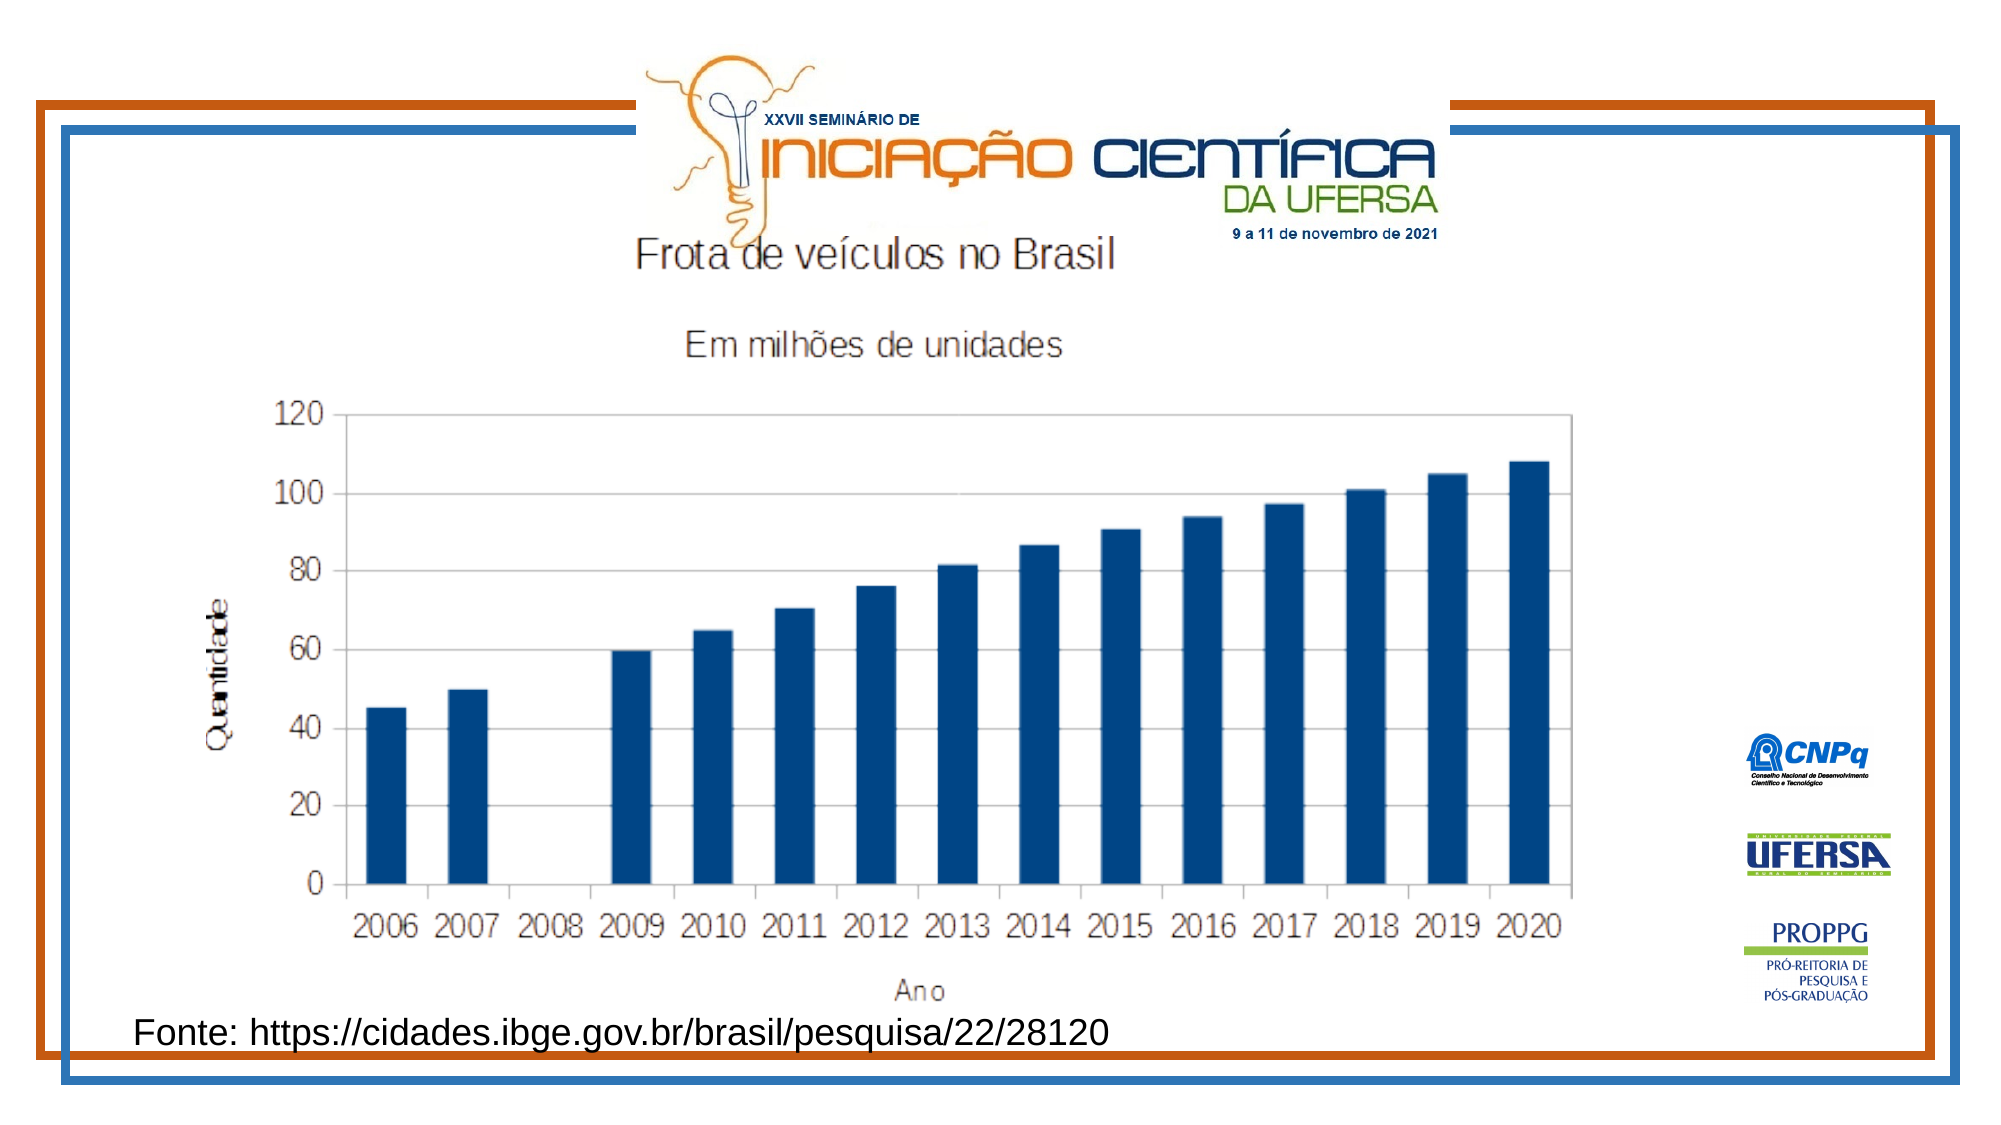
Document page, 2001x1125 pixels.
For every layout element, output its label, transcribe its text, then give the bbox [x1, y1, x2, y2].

picture [1744, 726, 1874, 787]
picture [1744, 923, 1868, 1003]
picture [206, 44, 1573, 1004]
picture [1747, 833, 1891, 876]
text_box Fonte: https://cidades.ibge.gov.br/brasil/pesquisa/22/28120 [118, 1003, 1241, 1063]
